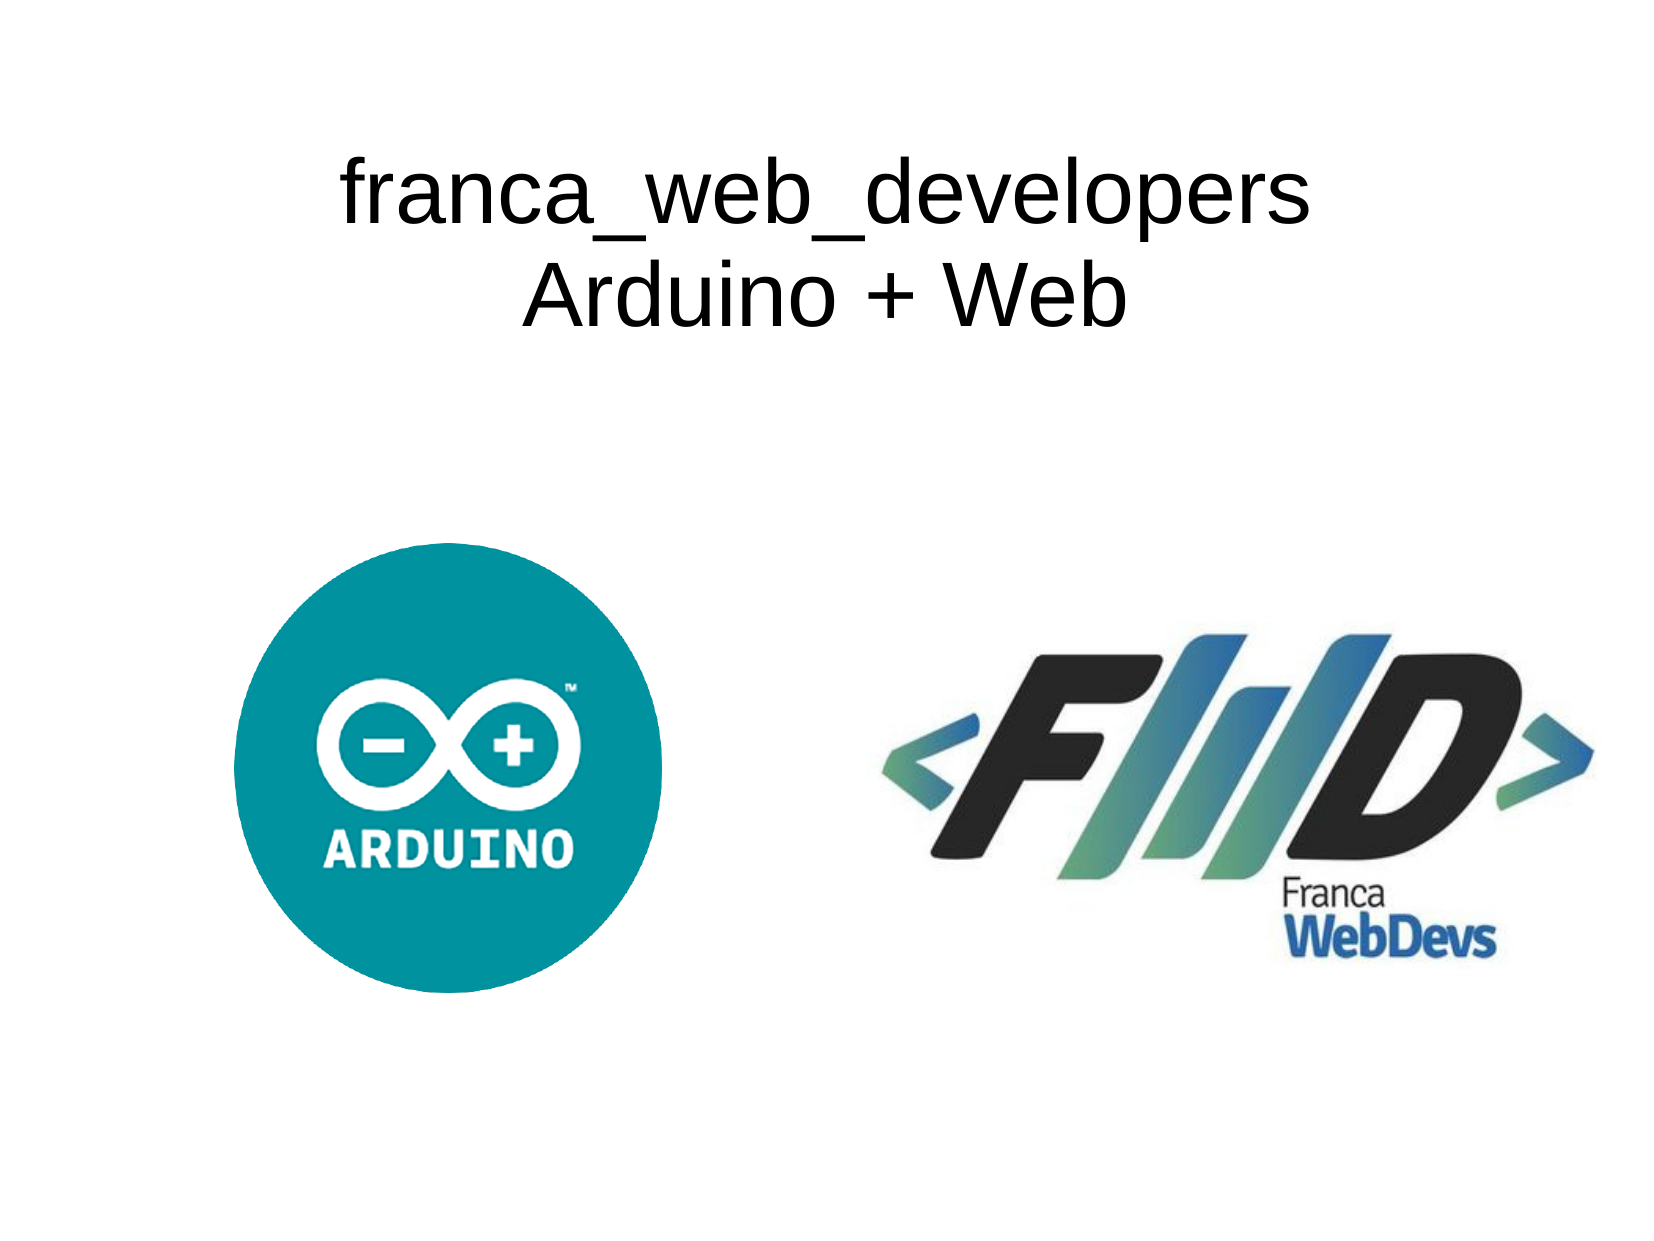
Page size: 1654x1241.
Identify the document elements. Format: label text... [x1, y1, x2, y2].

picture [862, 614, 1615, 978]
picture [234, 543, 662, 993]
title franca_web_developers Arduino + Web [82, 49, 1571, 438]
